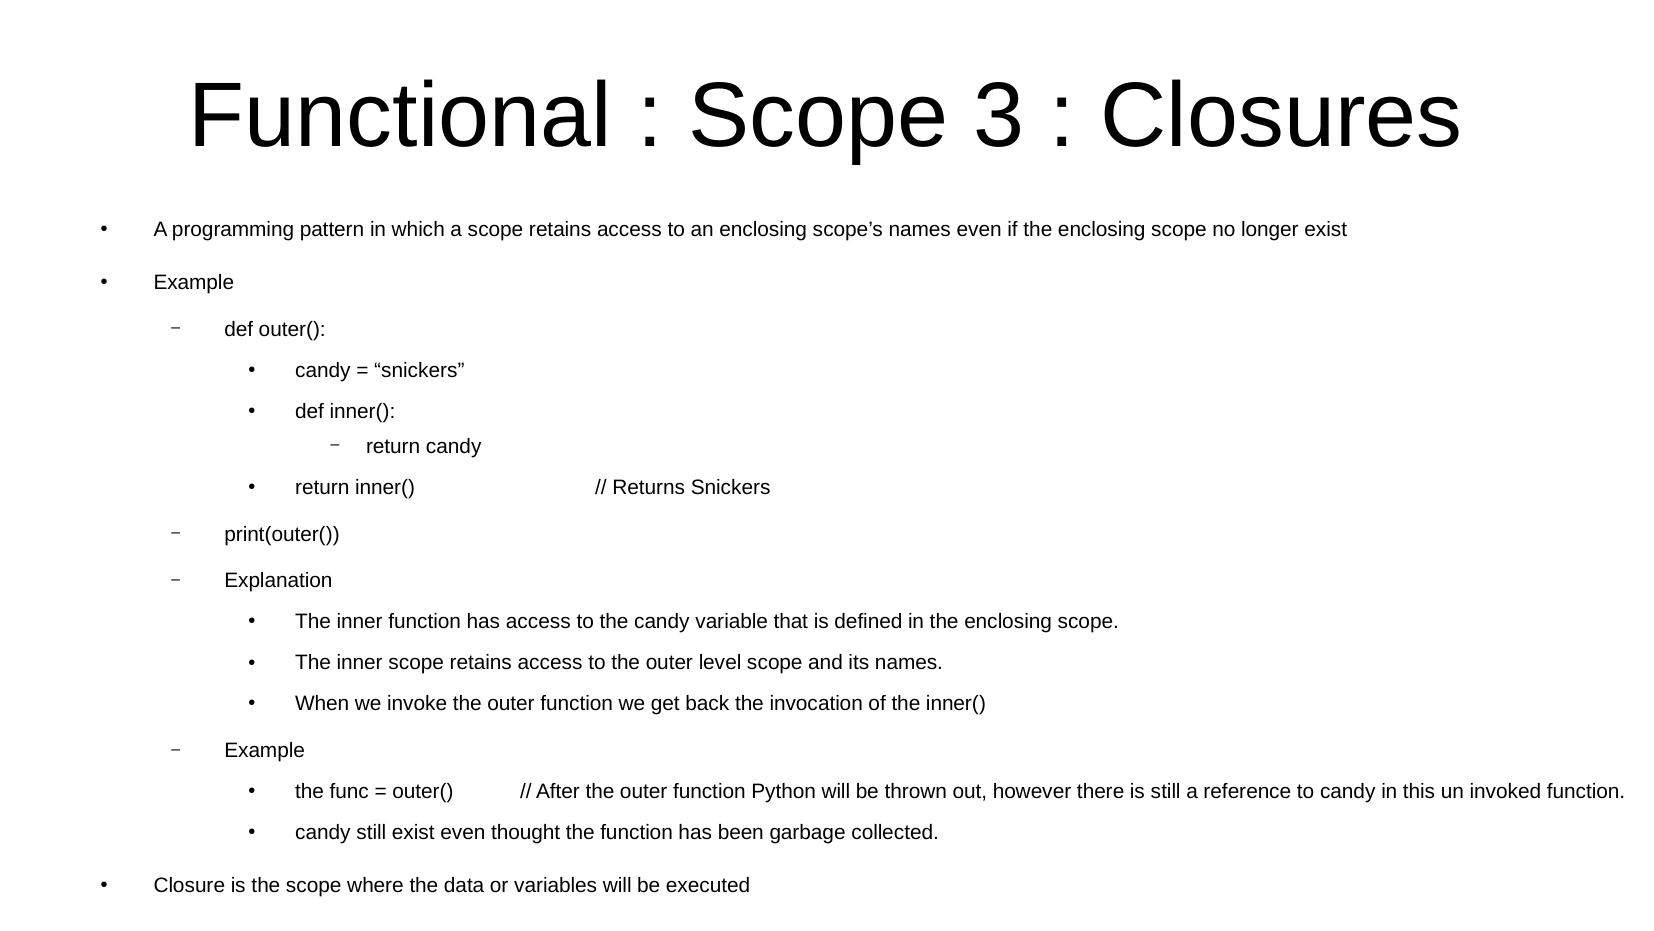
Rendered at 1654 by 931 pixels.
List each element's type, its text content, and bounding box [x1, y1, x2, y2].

list A programming pattern in which a scope retains access to an enclosing scope’s names even if the enclosing scope no longer exist Example def outer(): candy = “snickers” def inner(): return candy return inner() // Returns Snickers print(outer()) Explanation The inner function has access to the candy variable that is defined in the enclosing scope. The inner scope retains access to the outer level scope and its names. When we invoke the outer function we get back the invocation of the inner() Example the func = outer() // After the outer function Python will be thrown out, however there is still a reference to candy in this un invoked function. candy still exist even thought the function has been garbage collected. Closure is the scope where the data or variables will be executed [82, 217, 1636, 916]
title Functional : Scope 3 : Closures [82, 37, 1571, 193]
